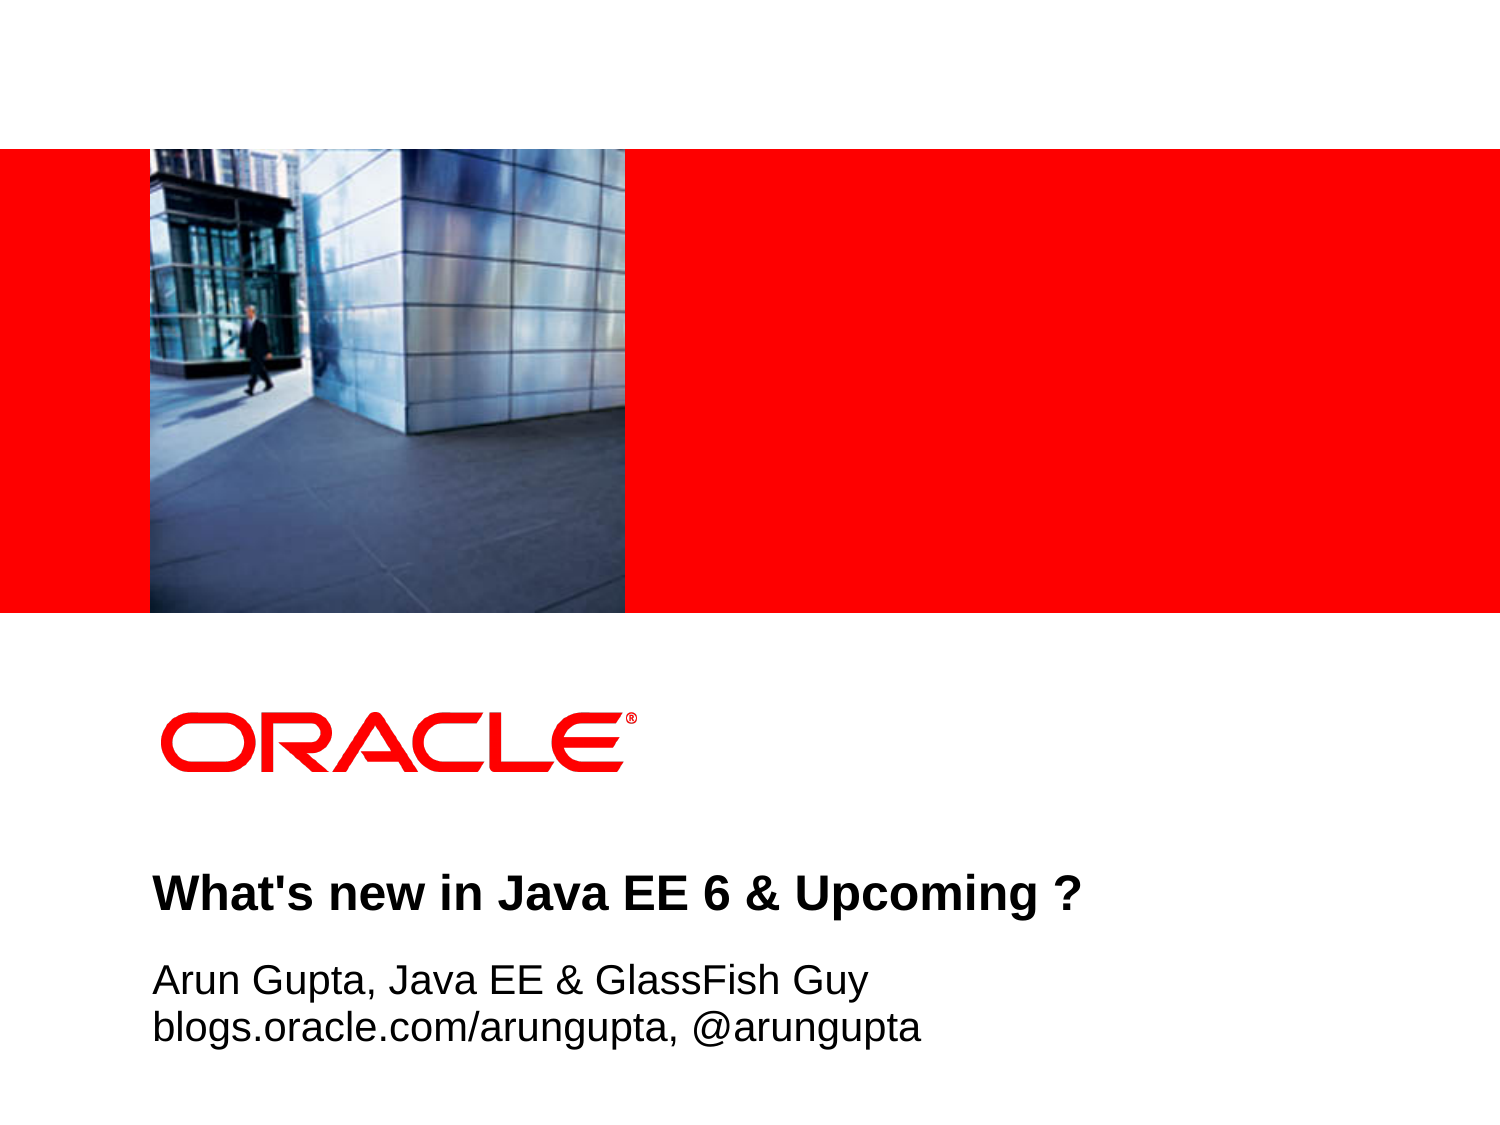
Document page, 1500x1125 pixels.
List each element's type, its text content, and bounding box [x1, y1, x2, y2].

title What's new in Java EE 6 & Upcoming ? [137, 787, 1500, 929]
subtitle Arun Gupta, Java EE & GlassFish Guy blogs.oracle.com/arungupta, @arungupta [137, 949, 1188, 1075]
picture [161, 712, 637, 772]
picture [0, 149, 1500, 613]
